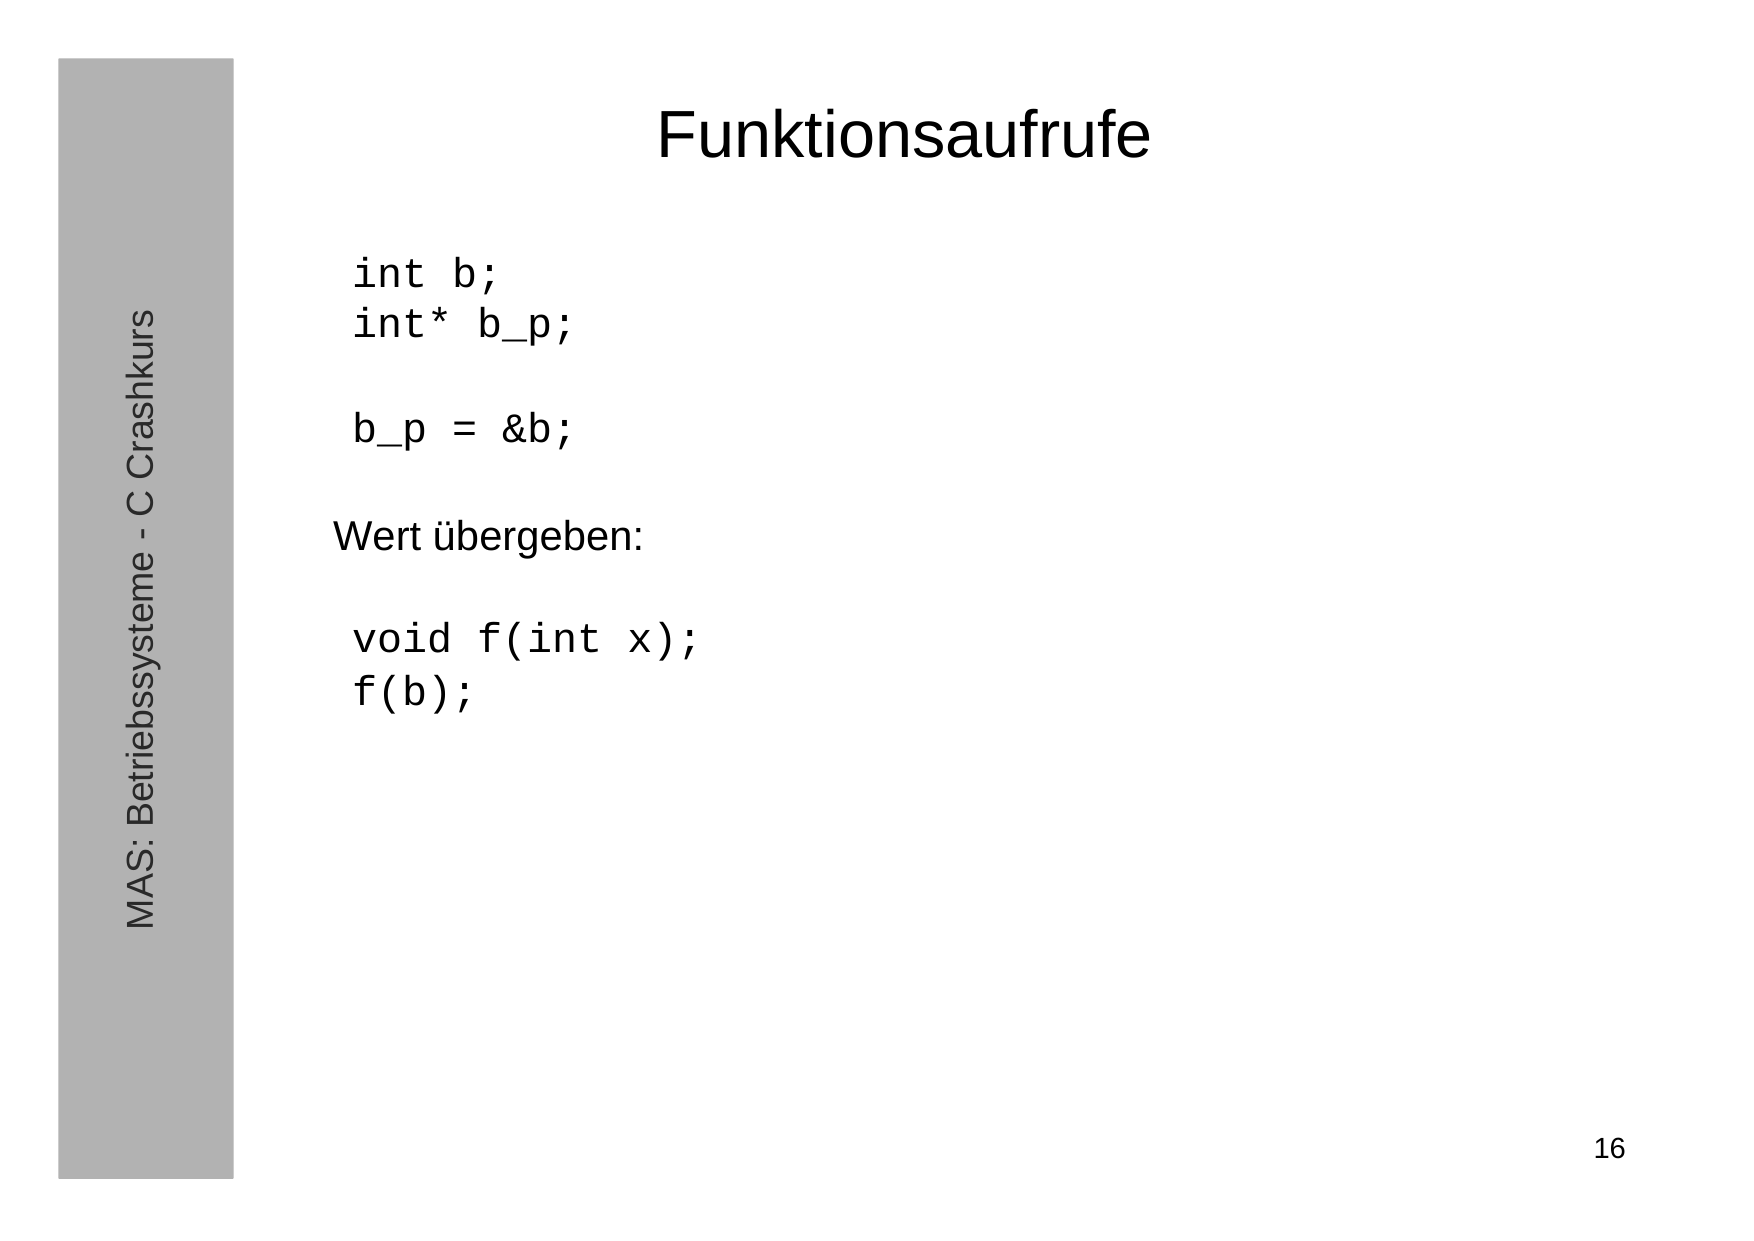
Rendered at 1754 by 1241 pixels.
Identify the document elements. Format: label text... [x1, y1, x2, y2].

text_box [59, 59, 233, 1179]
text_box int b; int* b_p; b_p = &b; Wert übergeben: void f(int x); f(b); [318, 246, 1637, 948]
text_box [290, 221, 1651, 383]
text_box <number> [1593, 1130, 1651, 1168]
text_box Funktionsaufrufe [617, 86, 1193, 181]
text_box MAS: Betriebssysteme - C Crashkurs [110, 60, 195, 1180]
